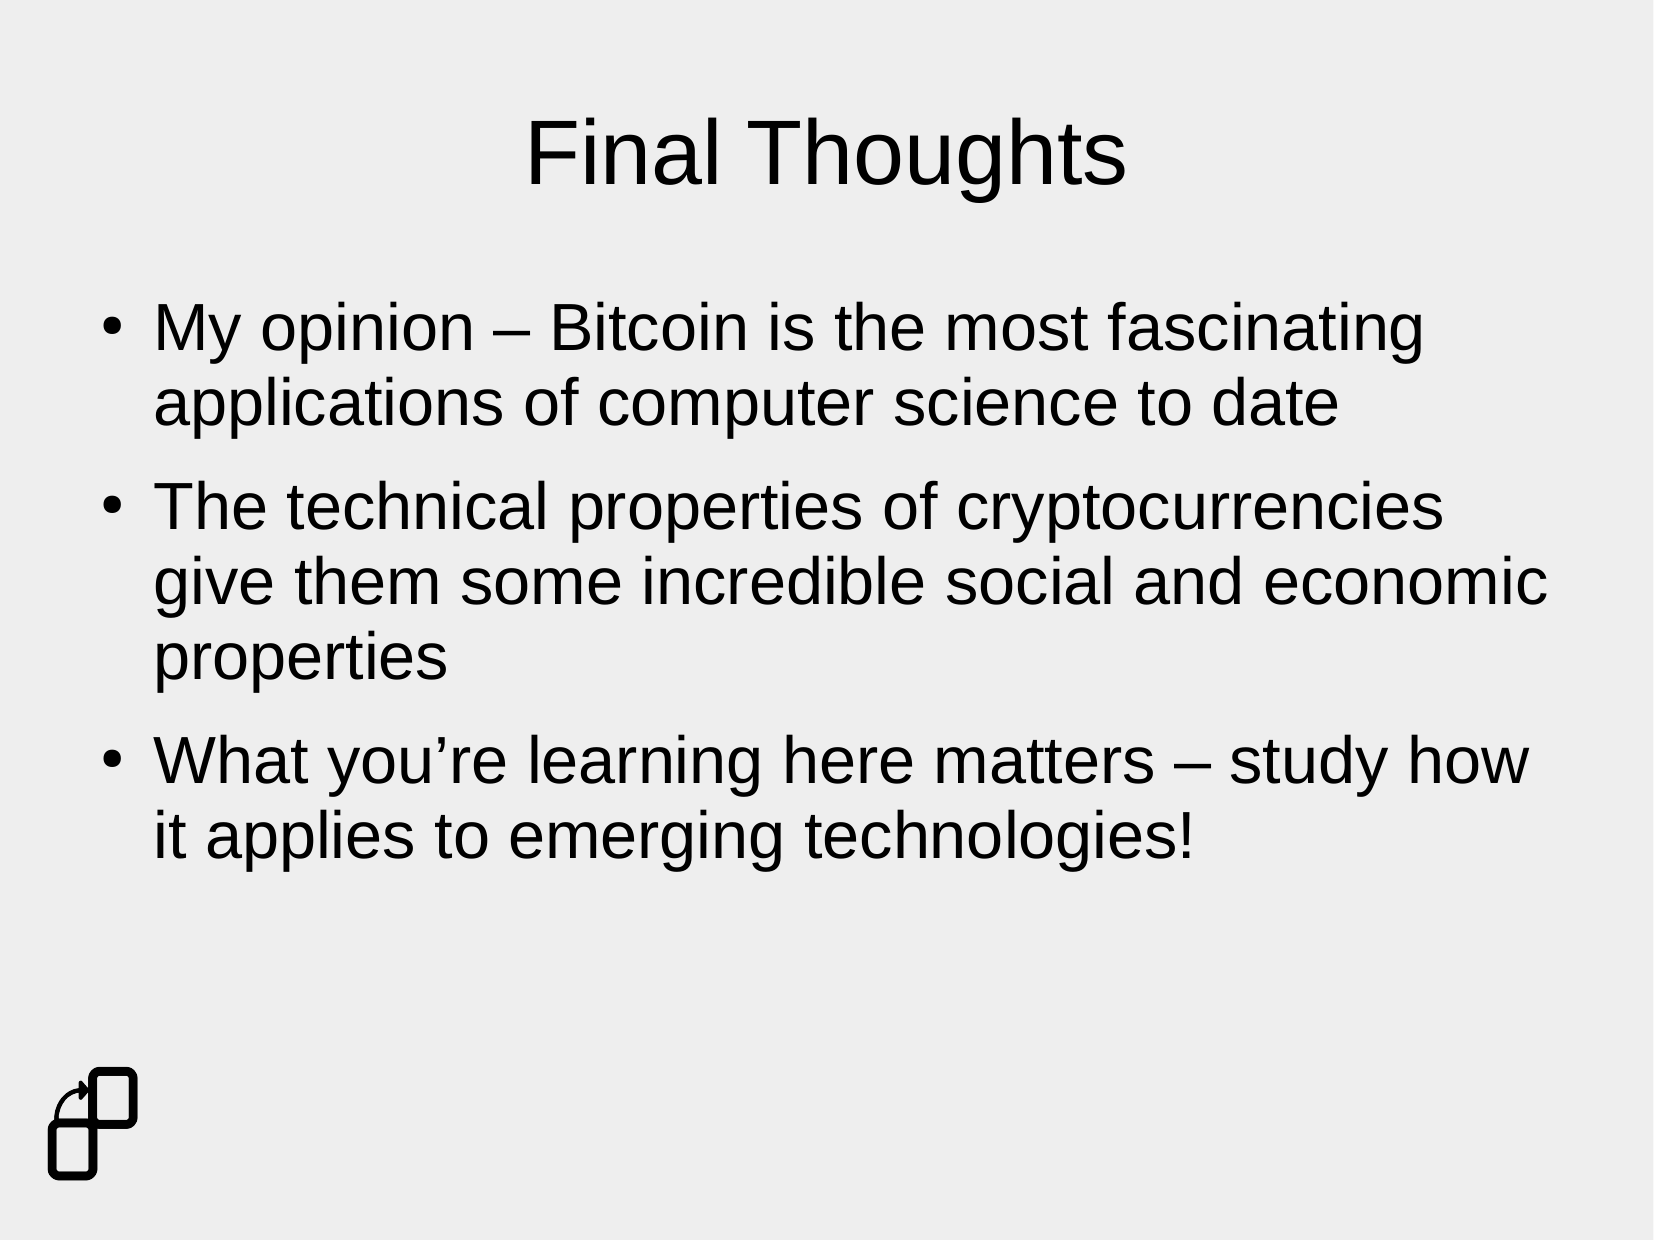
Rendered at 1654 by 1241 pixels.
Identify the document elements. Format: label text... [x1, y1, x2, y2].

picture [30, 1062, 153, 1186]
list My opinion – Bitcoin is the most fascinating applications of computer science to date The technical properties of cryptocurrencies give them some incredible social and economic properties What you’re learning here matters – study how it applies to emerging technologies! [82, 290, 1571, 1036]
title Final Thoughts [82, 49, 1571, 257]
